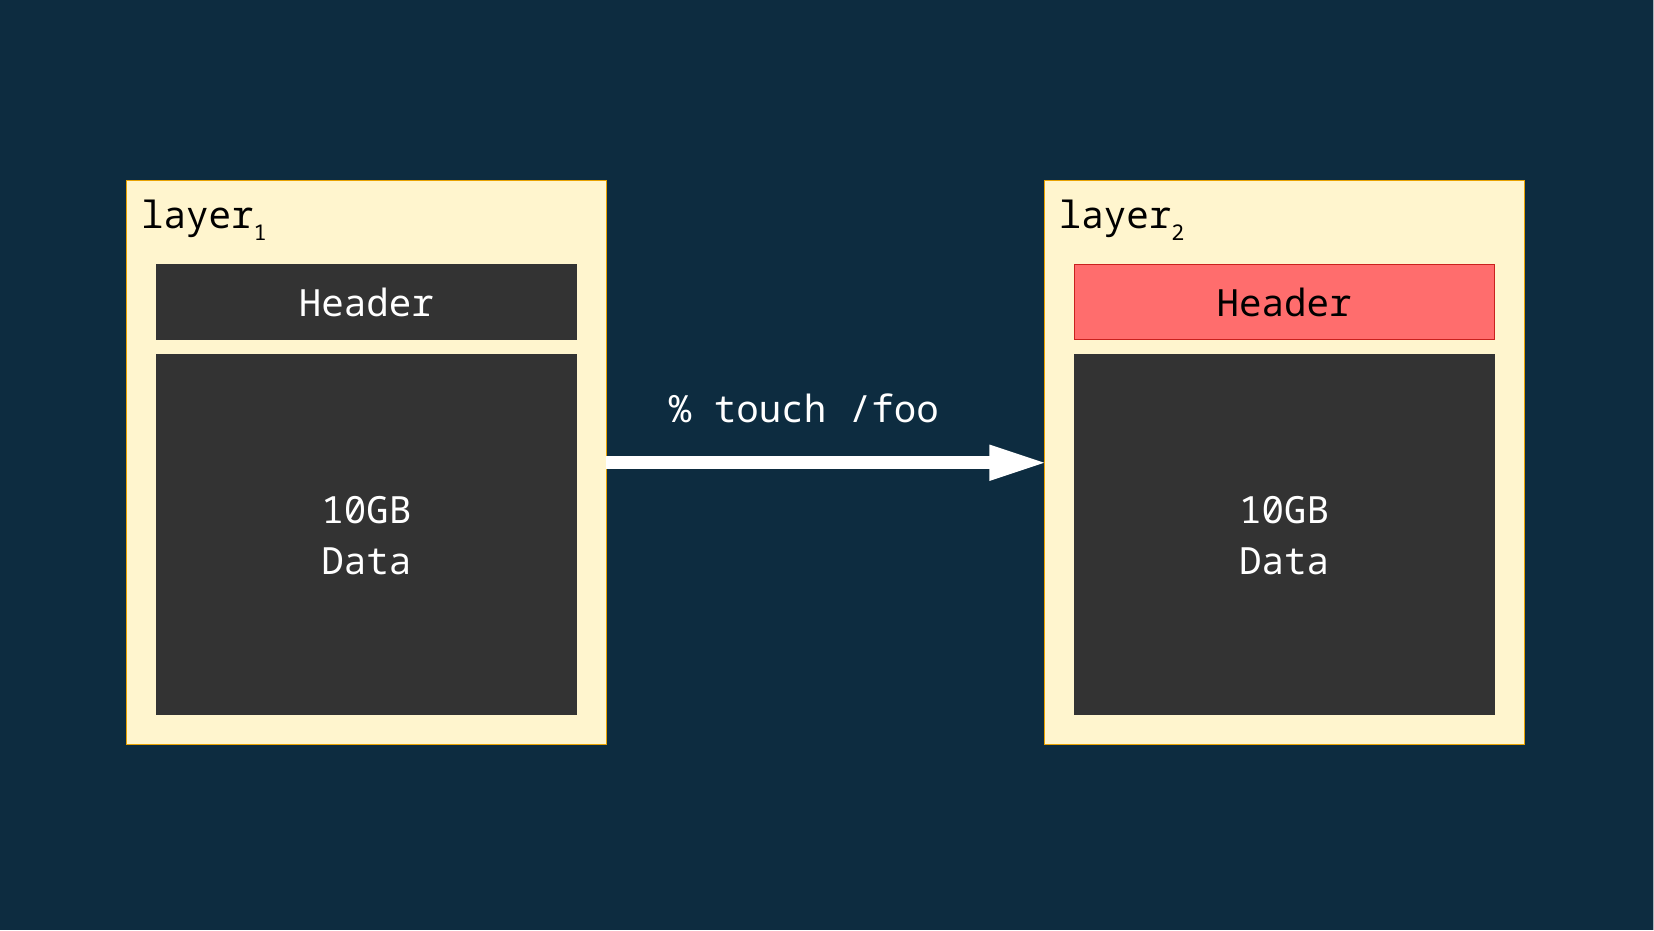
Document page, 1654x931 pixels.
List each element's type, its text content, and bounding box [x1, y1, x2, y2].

text_box % touch /foo [654, 375, 1045, 438]
text_box Header [156, 264, 577, 340]
text_box layer2 [1044, 180, 1525, 745]
text_box 10GB Data [1074, 354, 1495, 715]
text_box layer1 [126, 180, 607, 745]
text_box 10GB Data [156, 354, 577, 715]
text_box Header [1074, 264, 1495, 340]
